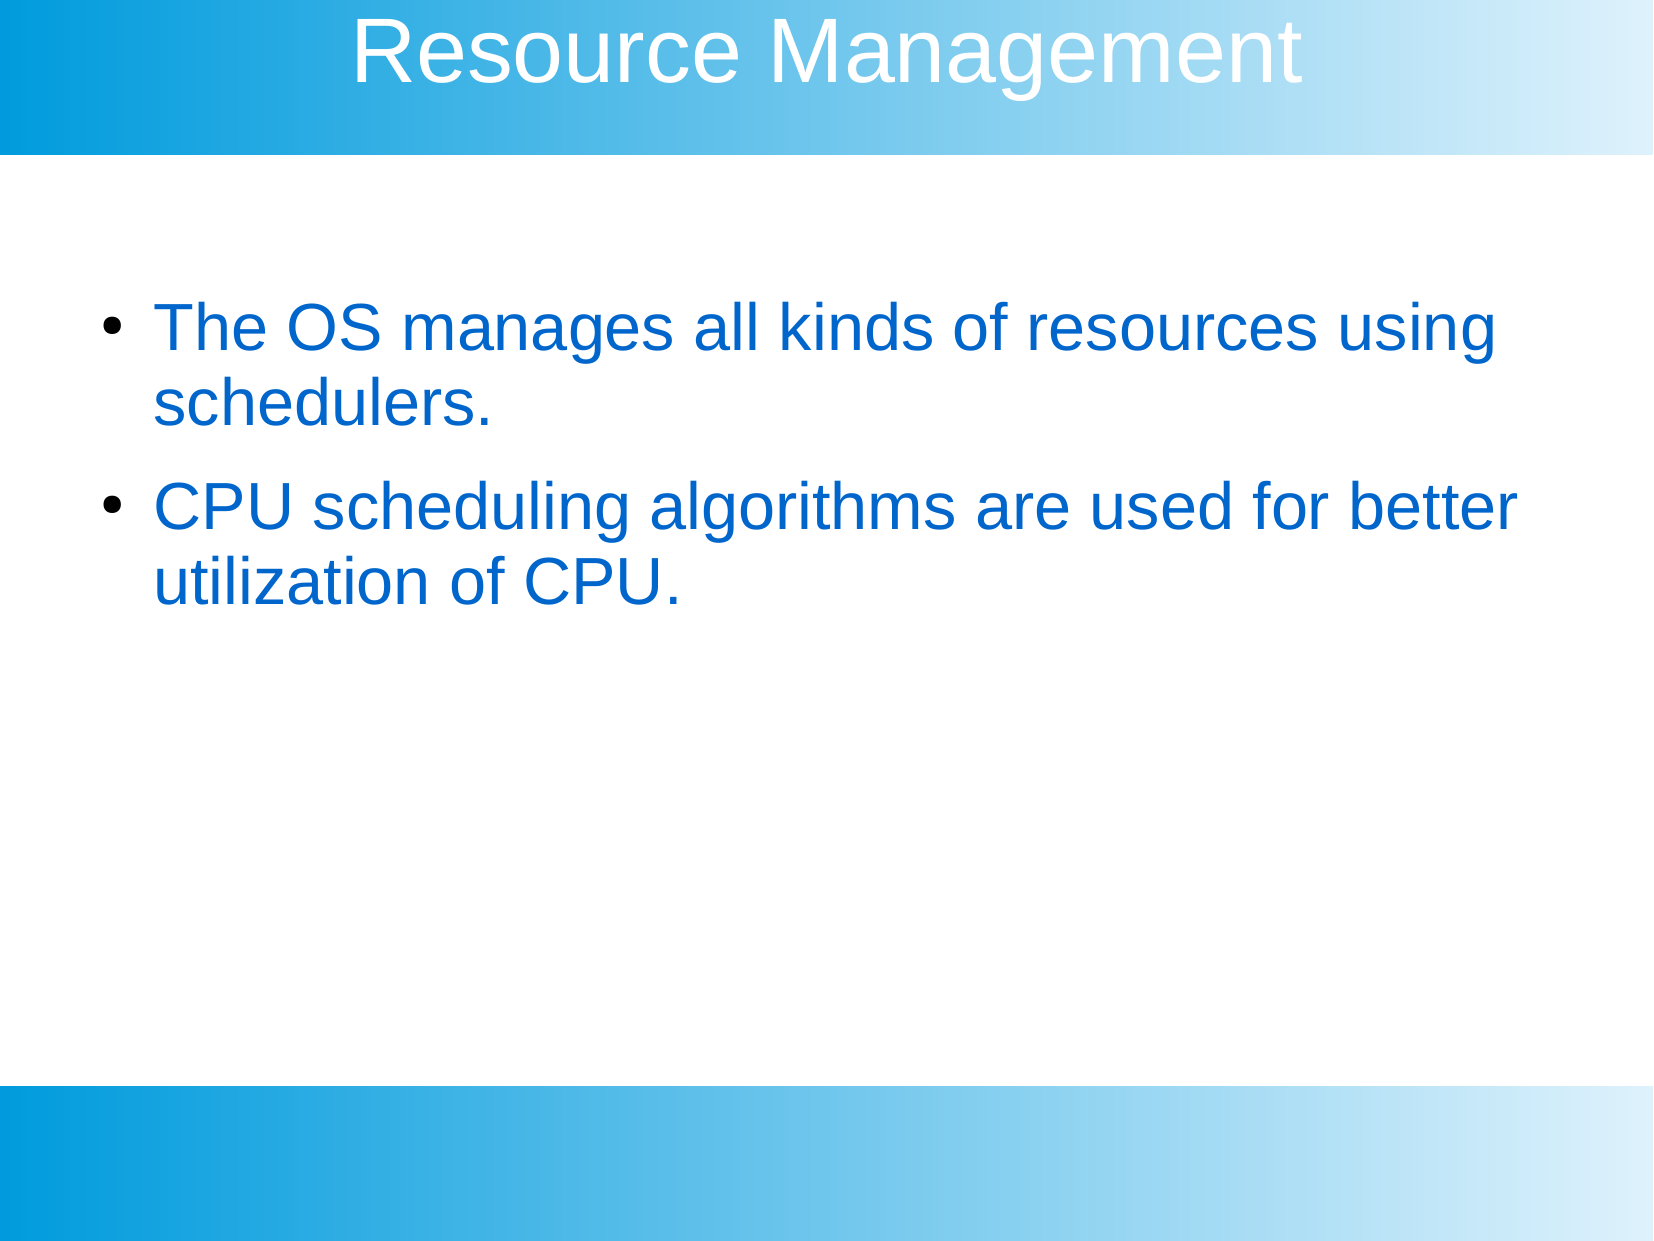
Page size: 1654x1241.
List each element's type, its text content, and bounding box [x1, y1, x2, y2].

list The OS manages all kinds of resources using schedulers. CPU scheduling algorithms are used for better utilization of CPU. [82, 290, 1571, 1010]
title Resource Management [82, 0, 1571, 205]
